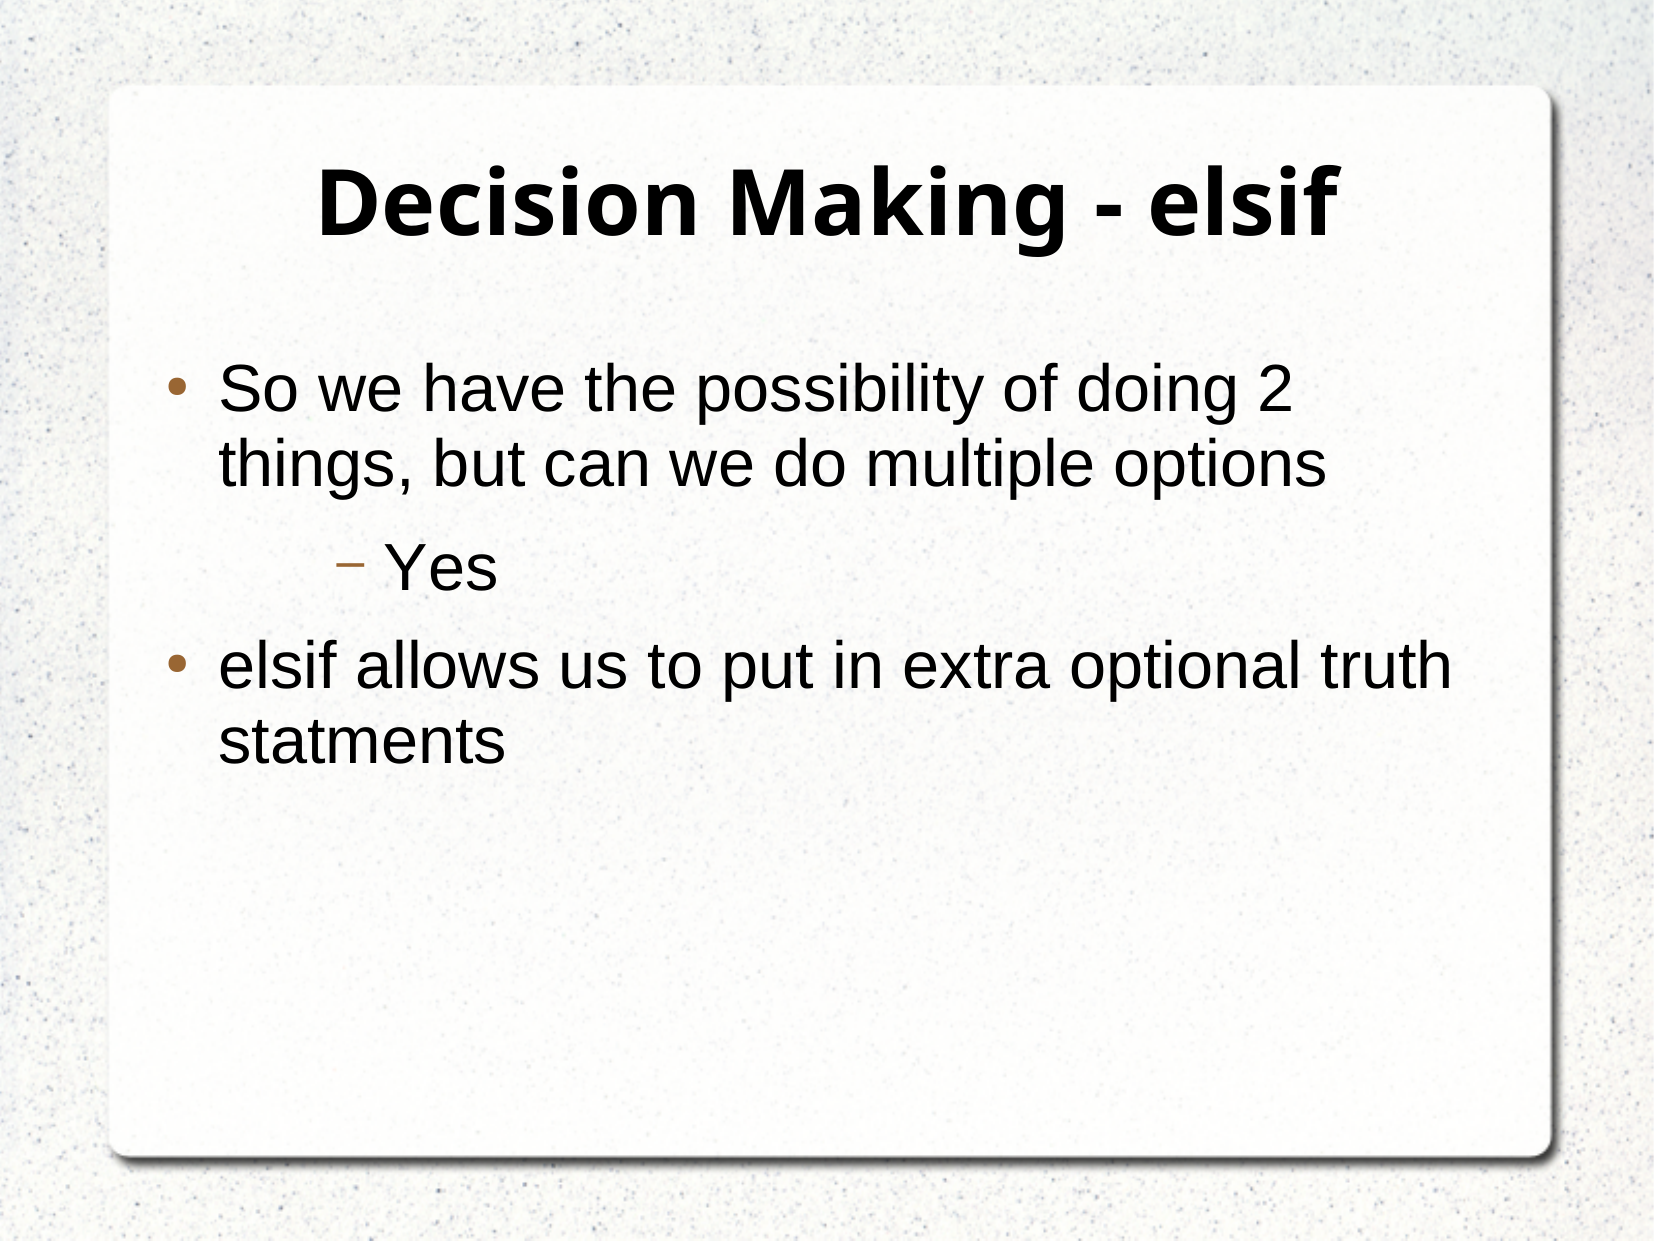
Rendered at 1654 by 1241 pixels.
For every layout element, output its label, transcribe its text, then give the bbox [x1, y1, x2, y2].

picture [0, 0, 1654, 1241]
title Decision Making - elsif [118, 96, 1536, 304]
list So we have the possibility of doing 2 things, but can we do multiple options Yes elsif allows us to put in extra optional truth statments [147, 350, 1506, 986]
